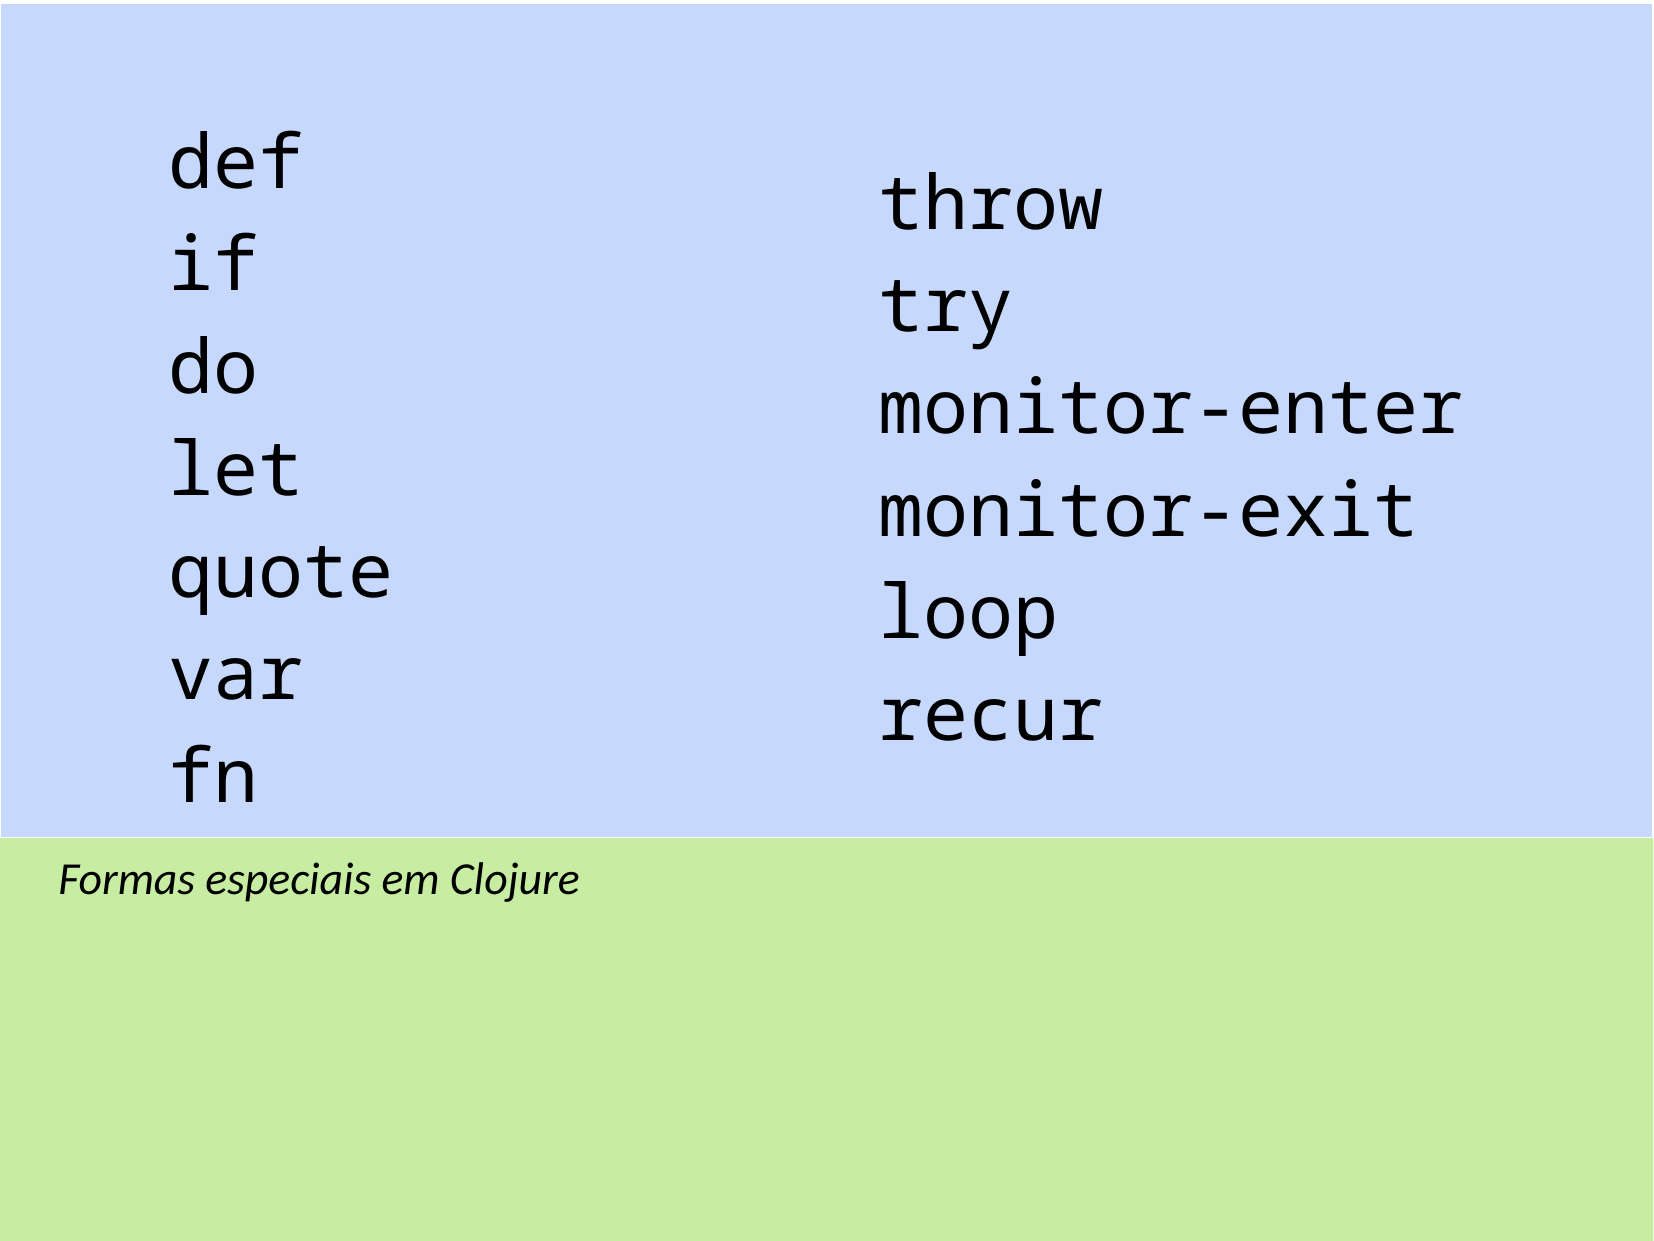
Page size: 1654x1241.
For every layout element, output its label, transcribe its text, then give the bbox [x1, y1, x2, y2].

text_box Formas especiais em Clojure [414, 852, 595, 914]
text_box throw try monitor-enter monitor-exit loop recur [863, 141, 1524, 720]
text_box def if do let quote var fn [153, 100, 414, 960]
text_box Formas especiais em Clojure [43, 852, 153, 914]
